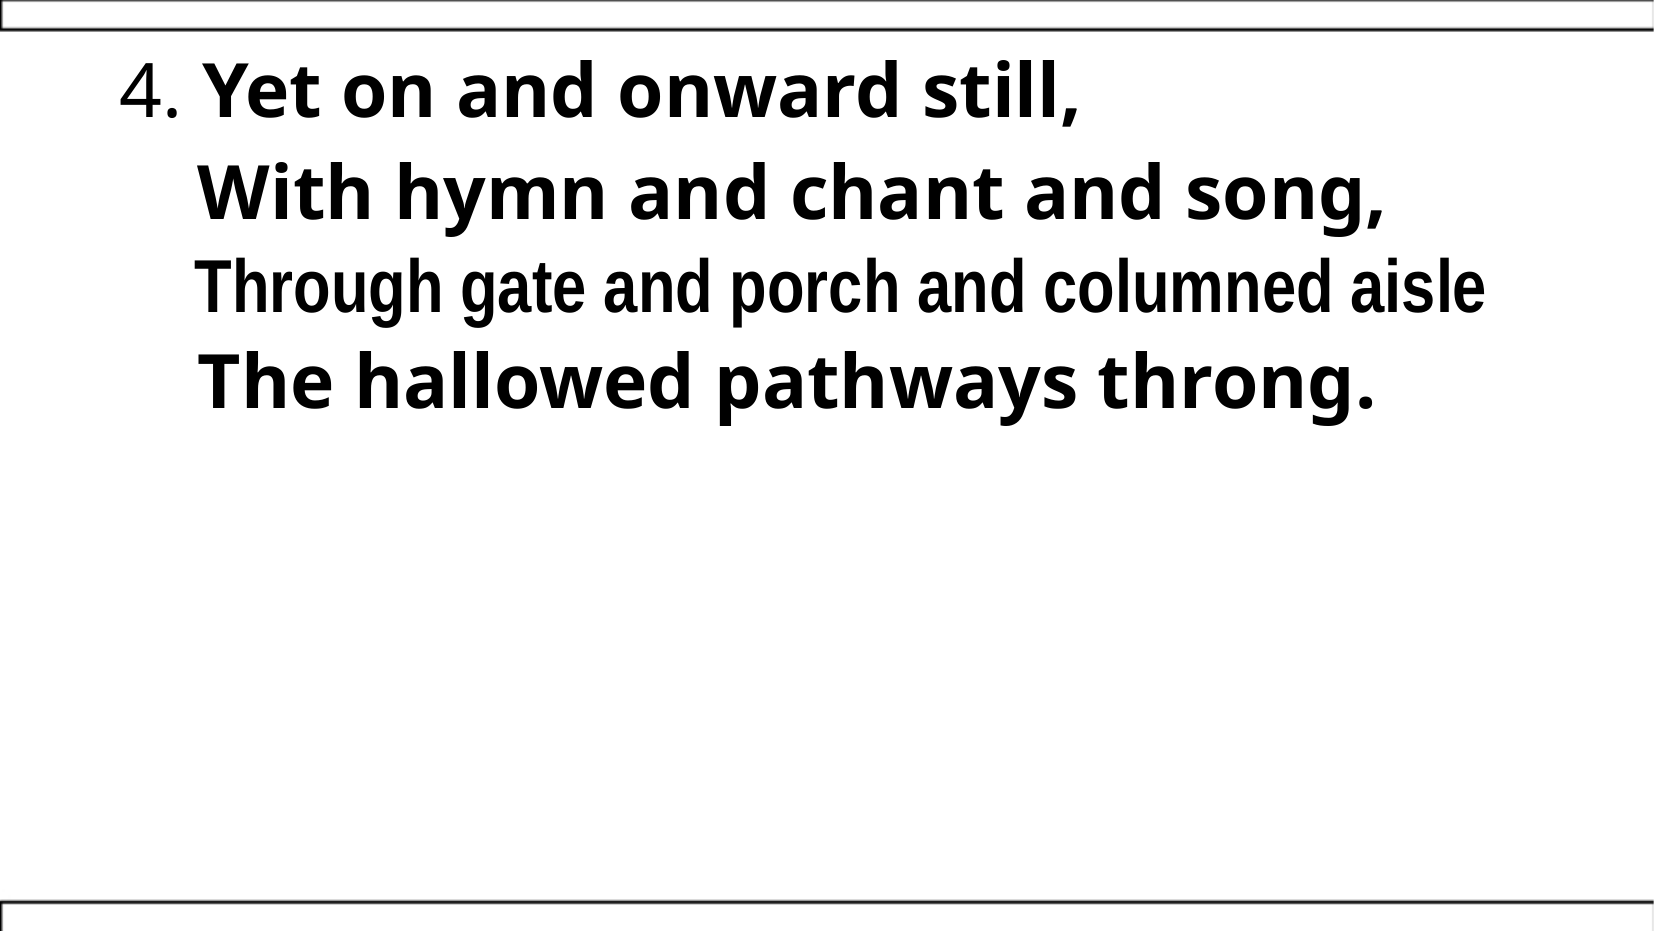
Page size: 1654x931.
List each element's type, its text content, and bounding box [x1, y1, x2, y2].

picture [0, 0, 1654, 931]
text_box 4. Yet on and onward still, With hymn and chant and song, Through gate and porch and columned aisle The hallowed pathways throng. [105, 30, 1546, 466]
